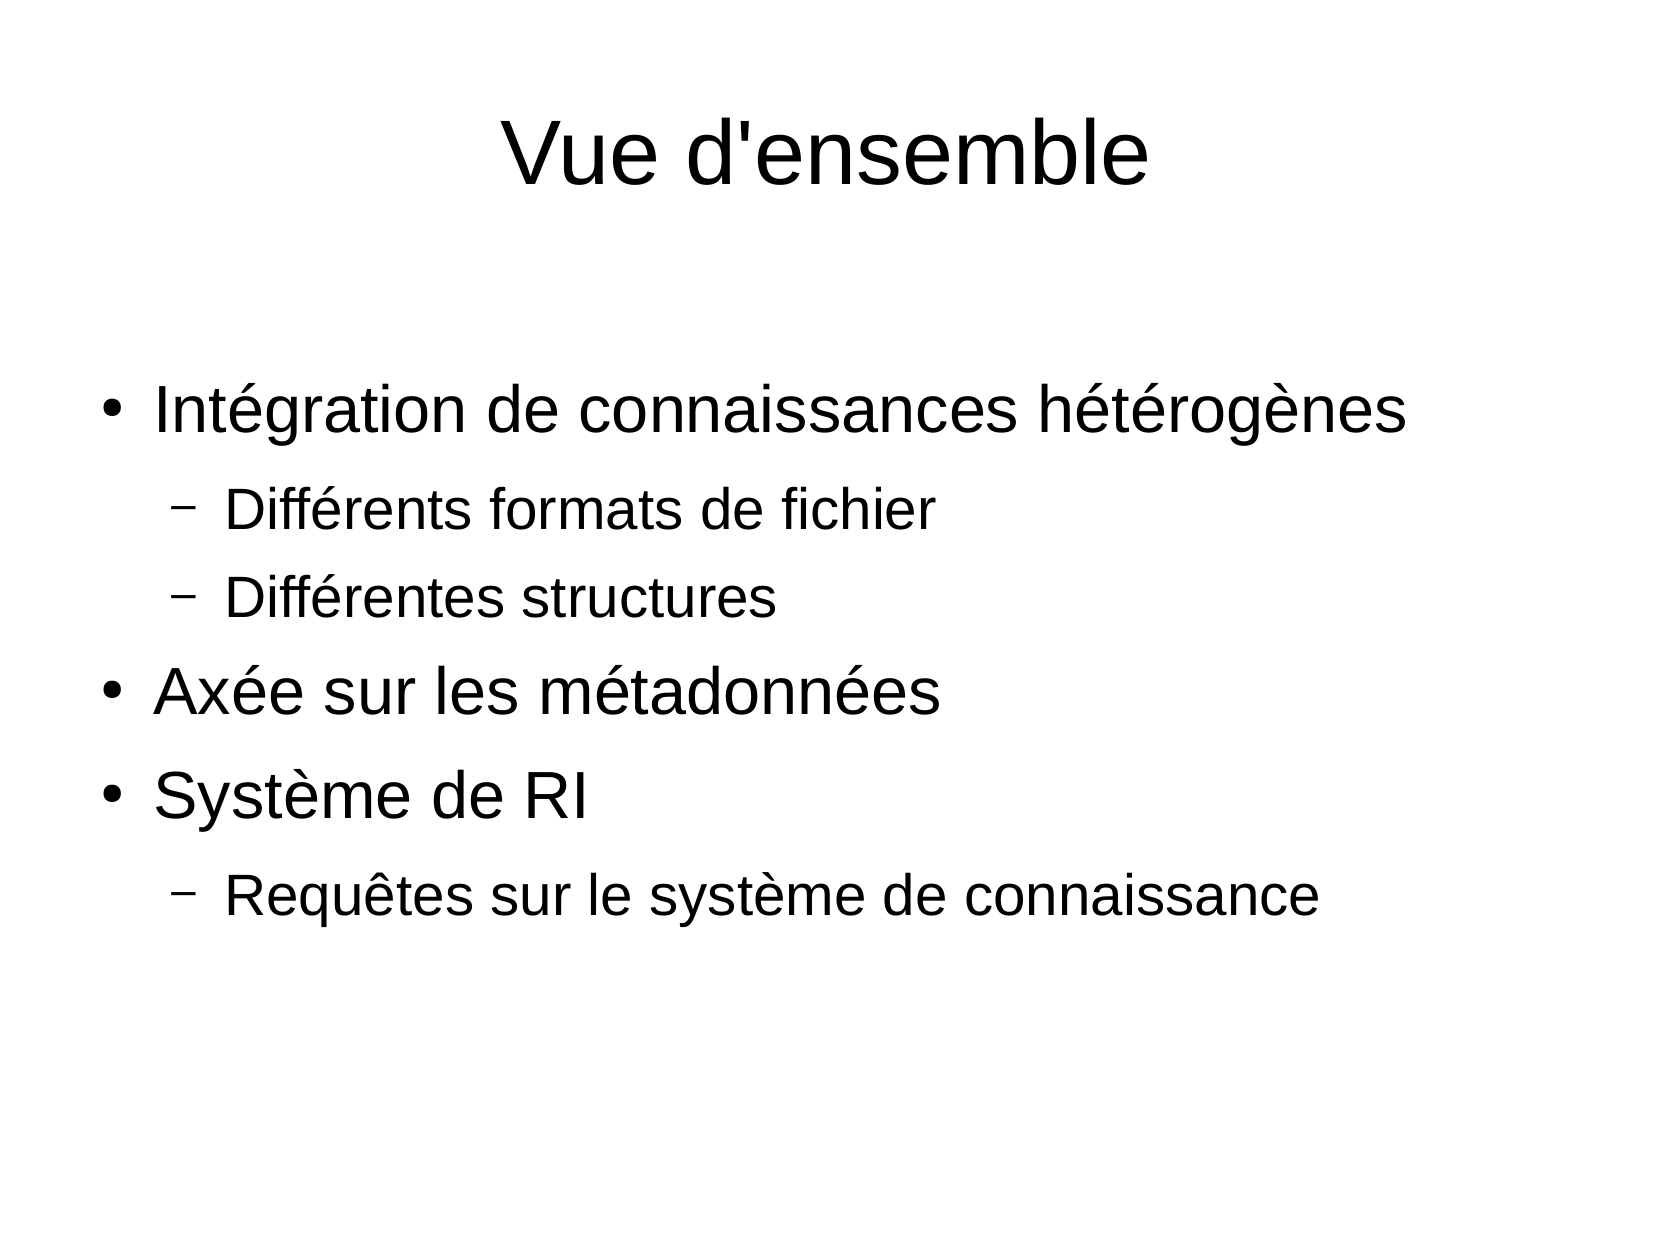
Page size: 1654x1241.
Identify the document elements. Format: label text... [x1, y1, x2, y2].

title Vue d'ensemble [82, 49, 1571, 257]
list Intégration de connaissances hétérogènes Différents formats de fichier Différentes structures Axée sur les métadonnées Système de RI Requêtes sur le système de connaissance [82, 290, 1571, 1010]
